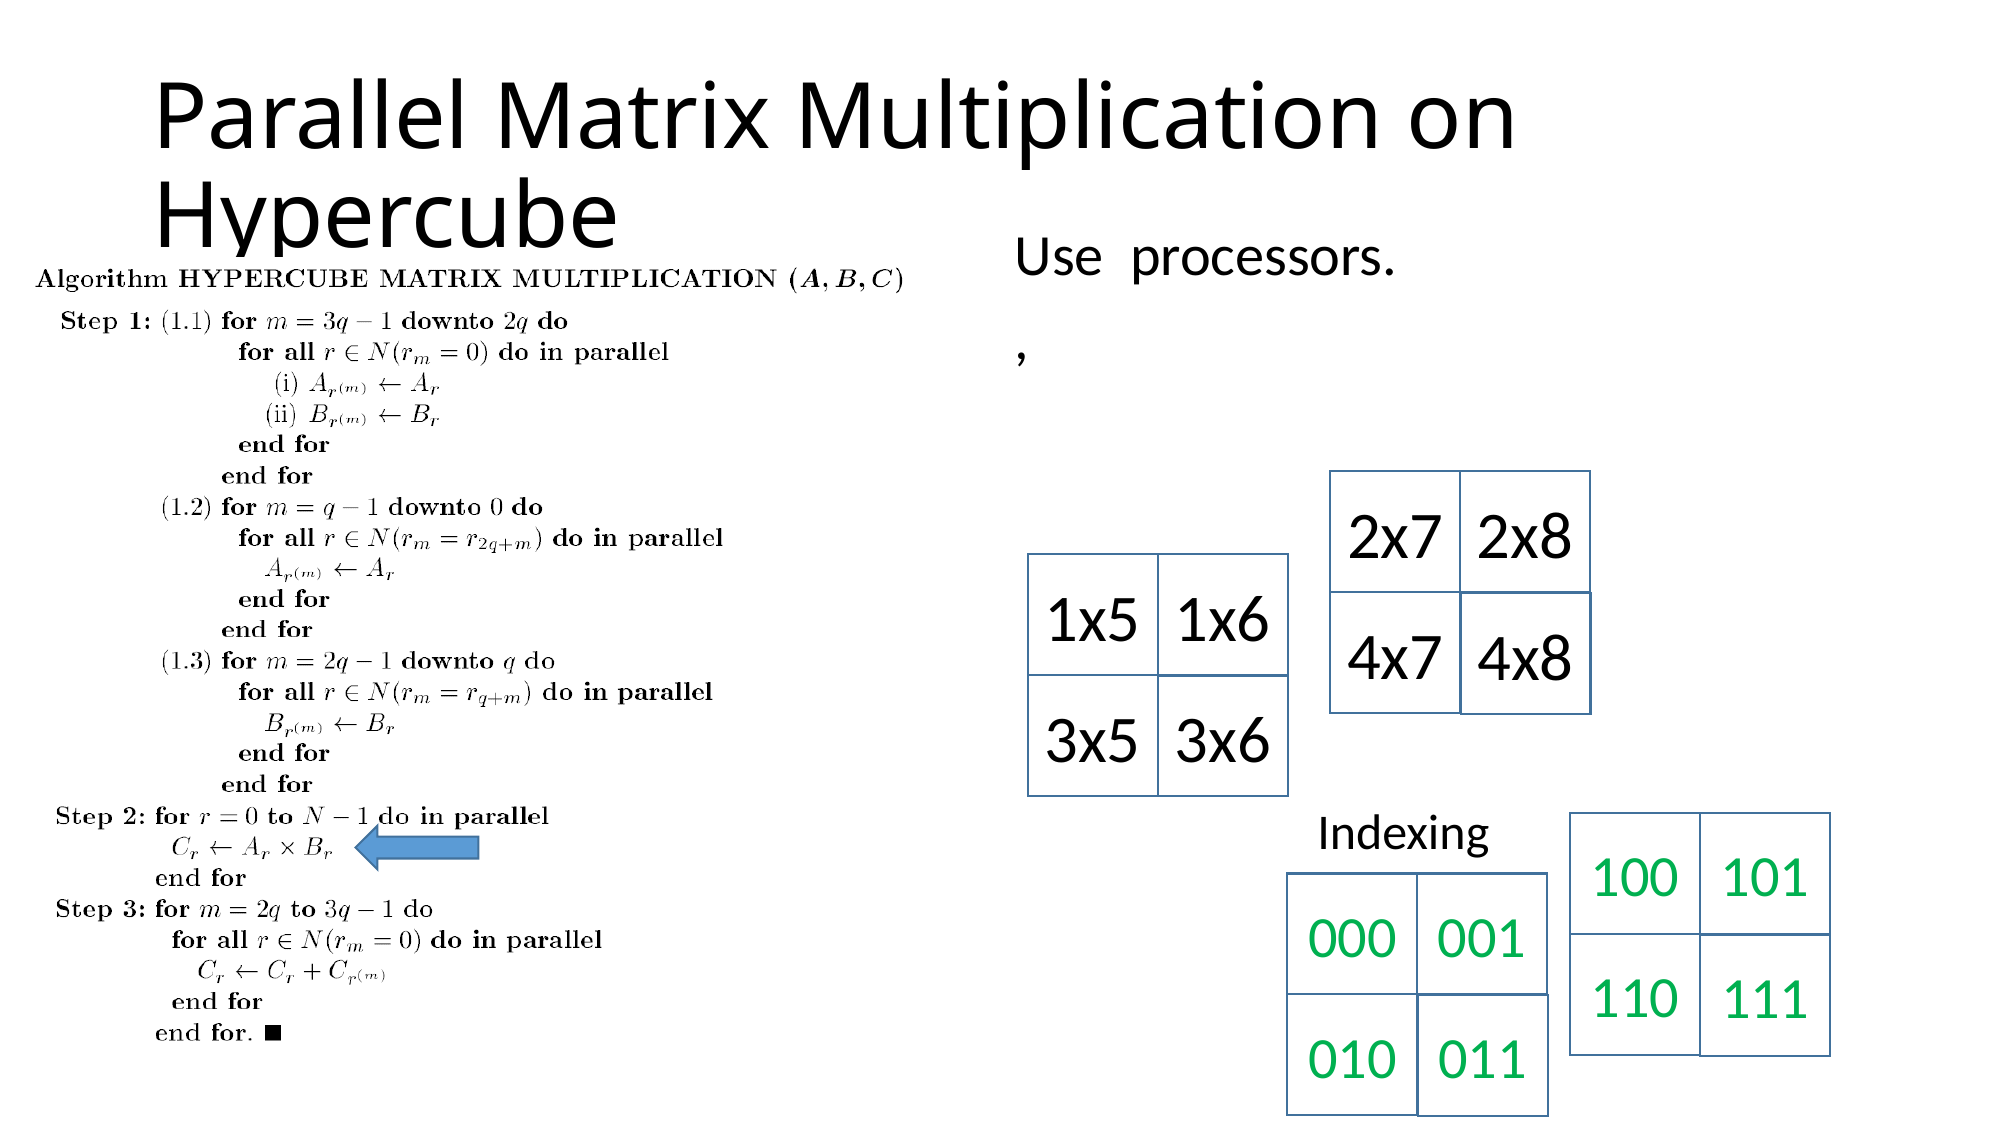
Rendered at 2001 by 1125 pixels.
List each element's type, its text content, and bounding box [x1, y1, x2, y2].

text_box 1x6 [1158, 554, 1288, 675]
text_box 001 [1417, 873, 1547, 994]
text_box 2x7 [1330, 471, 1460, 592]
text_box 1x5 [1028, 554, 1158, 675]
text_box 2x8 [1460, 471, 1590, 592]
title Parallel Matrix Multiplication on Hypercube [137, 59, 1863, 278]
text_box 010 [1287, 994, 1417, 1115]
text_box 4x7 [1330, 592, 1460, 713]
text_box 011 [1418, 995, 1548, 1116]
picture [27, 257, 940, 1081]
text_box 3x6 [1158, 675, 1288, 796]
text_box 000 [1287, 873, 1417, 994]
text_box 100 [1570, 813, 1700, 934]
text_box 110 [1570, 934, 1700, 1055]
text_box [355, 825, 479, 870]
list Use processors. , [999, 217, 1863, 455]
text_box Indexing [1302, 792, 1507, 869]
text_box 3x5 [1028, 675, 1158, 796]
text_box 4x8 [1461, 593, 1591, 714]
text_box 111 [1700, 935, 1830, 1056]
text_box 101 [1700, 813, 1830, 934]
